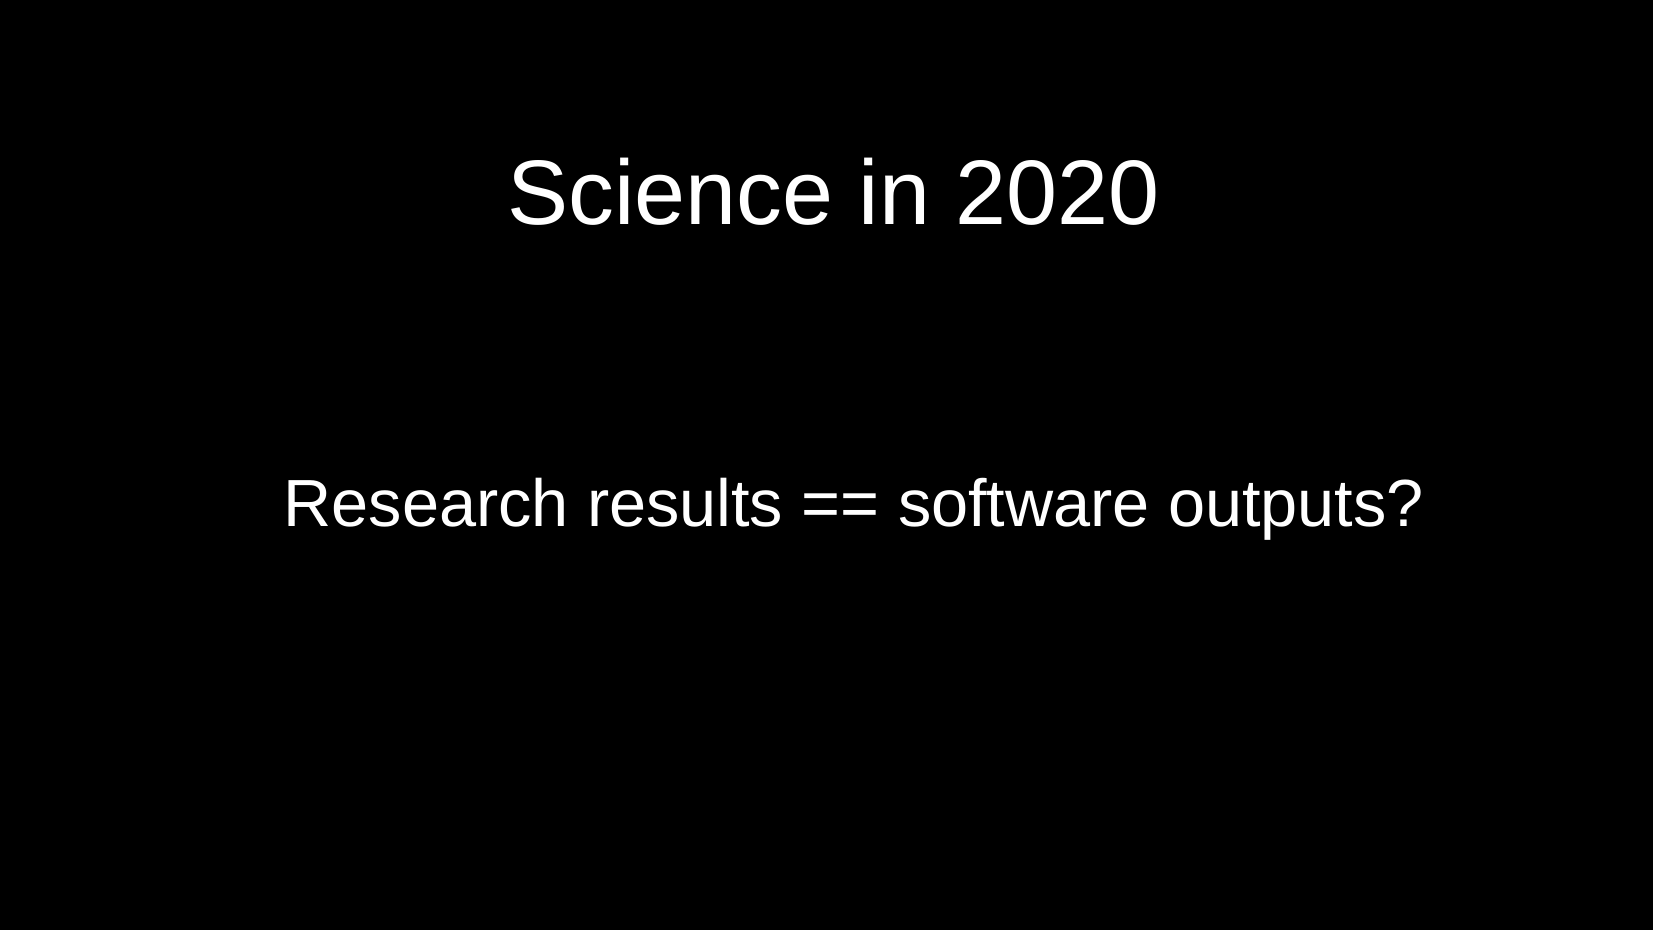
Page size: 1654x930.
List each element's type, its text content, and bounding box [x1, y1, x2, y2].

list Research results == software outputs? [75, 465, 1563, 571]
title Science in 2020 [90, 114, 1578, 270]
